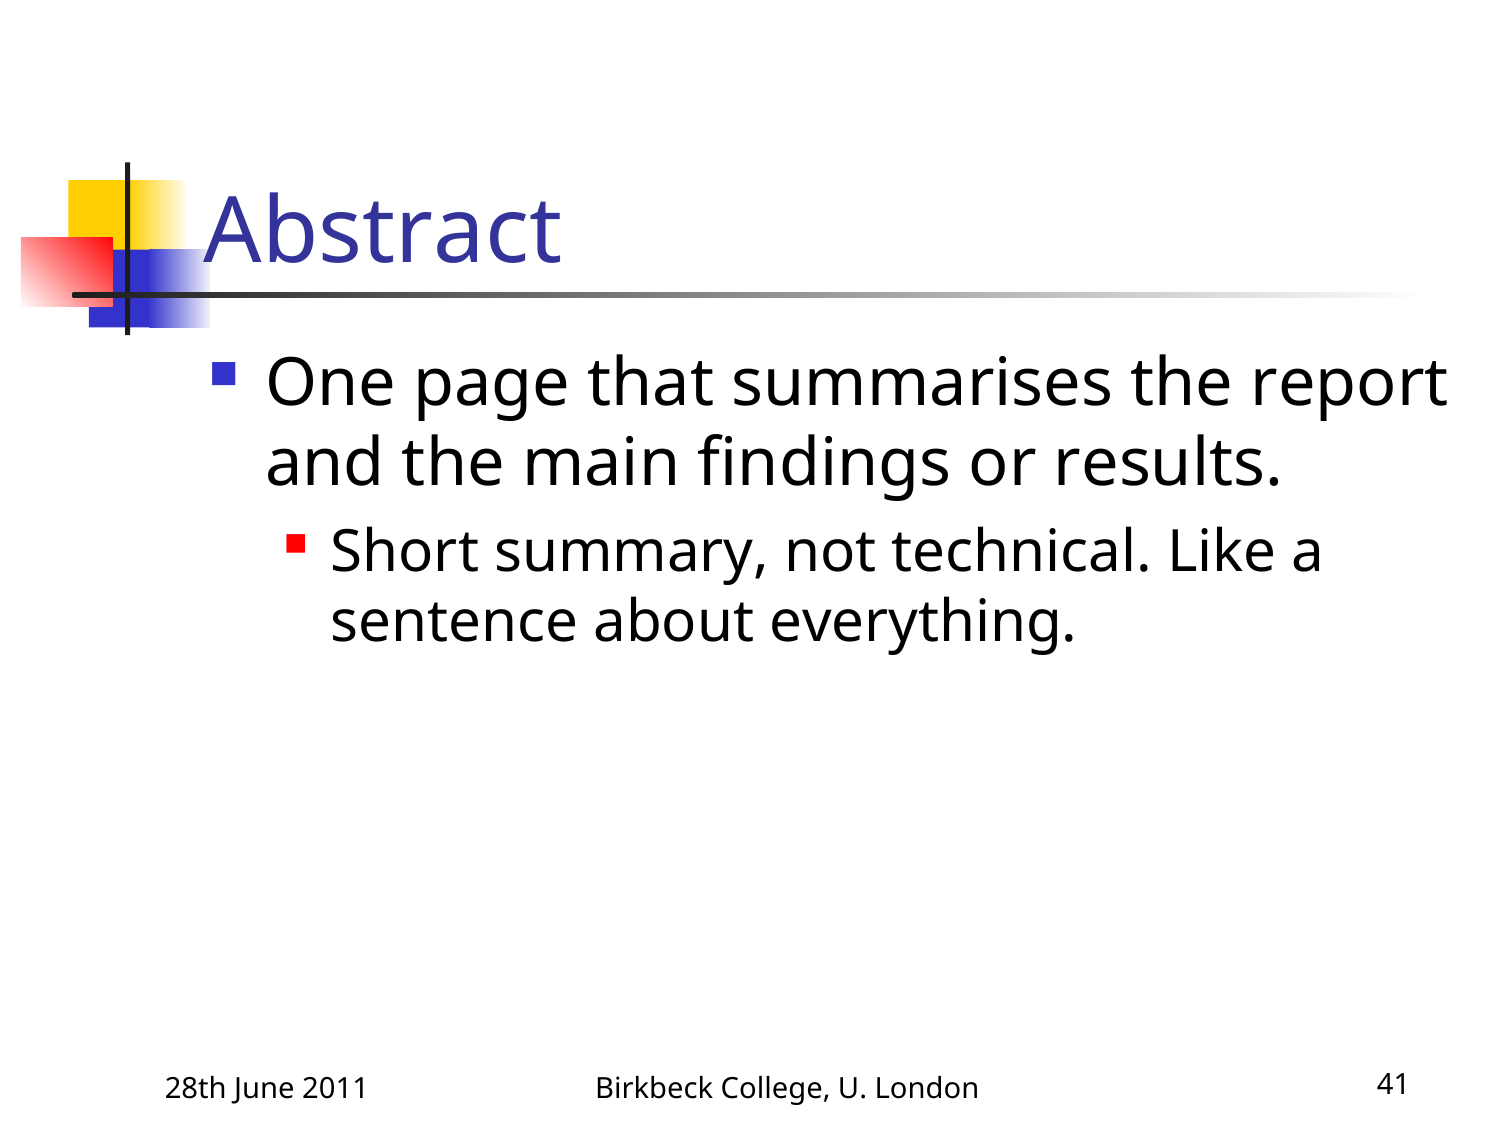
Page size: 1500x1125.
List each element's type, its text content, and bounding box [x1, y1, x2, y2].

list One page that summarises the report and the main findings or results. Short summary, not technical. Like a sentence about everything. [193, 331, 1469, 1007]
title Abstract [188, 101, 1468, 289]
text_box Birkbeck College, U. London [549, 1037, 1026, 1113]
text_box 28th June 2011 [150, 1037, 463, 1113]
text_box <number> [1112, 1037, 1426, 1113]
